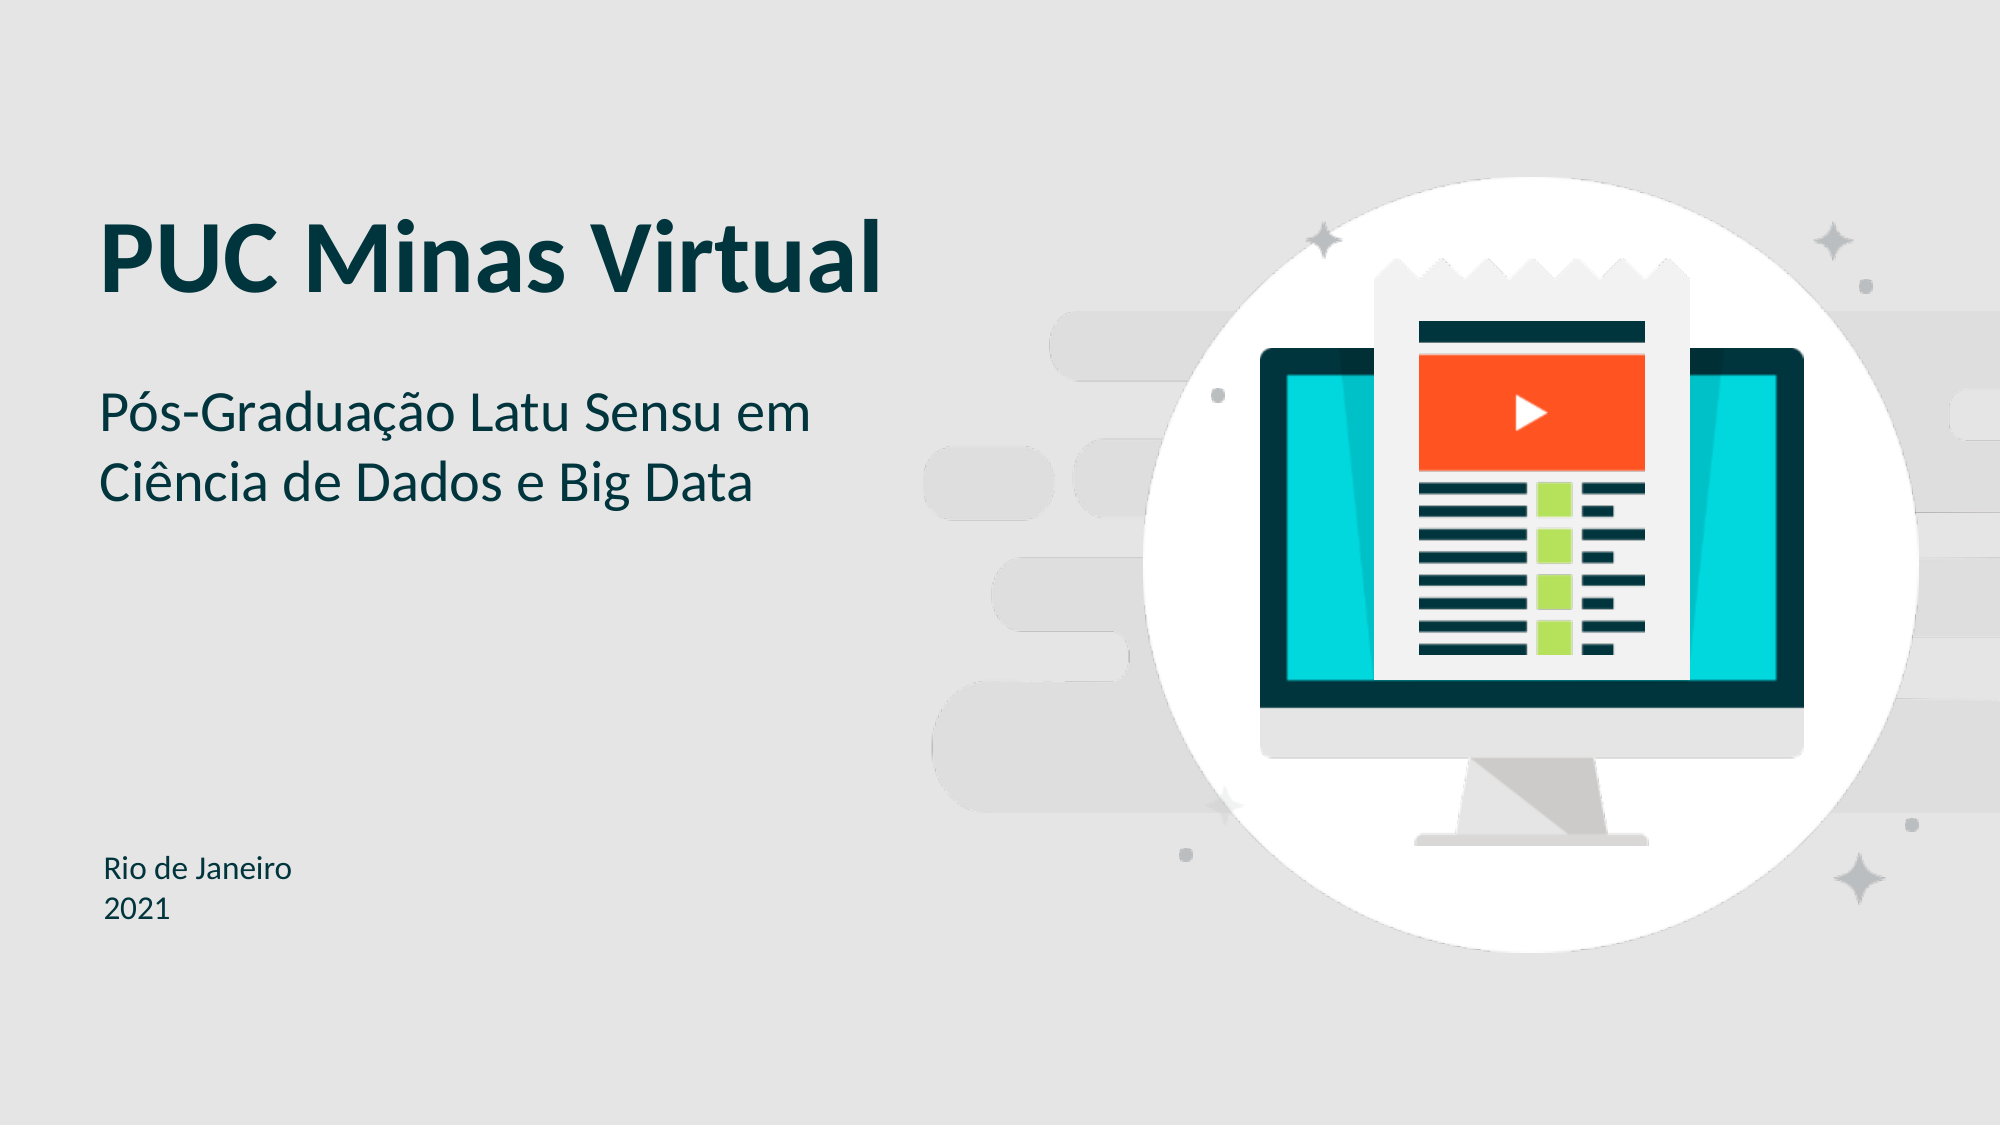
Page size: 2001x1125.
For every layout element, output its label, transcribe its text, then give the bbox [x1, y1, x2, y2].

title Pós-Graduação Latu Sensu em Ciência de Dados e Big Data [85, 354, 1093, 532]
title Rio de Janeiro 2021 [88, 826, 325, 945]
title PUC Minas Virtual [85, 177, 1093, 324]
picture [0, 0, 2000, 1125]
